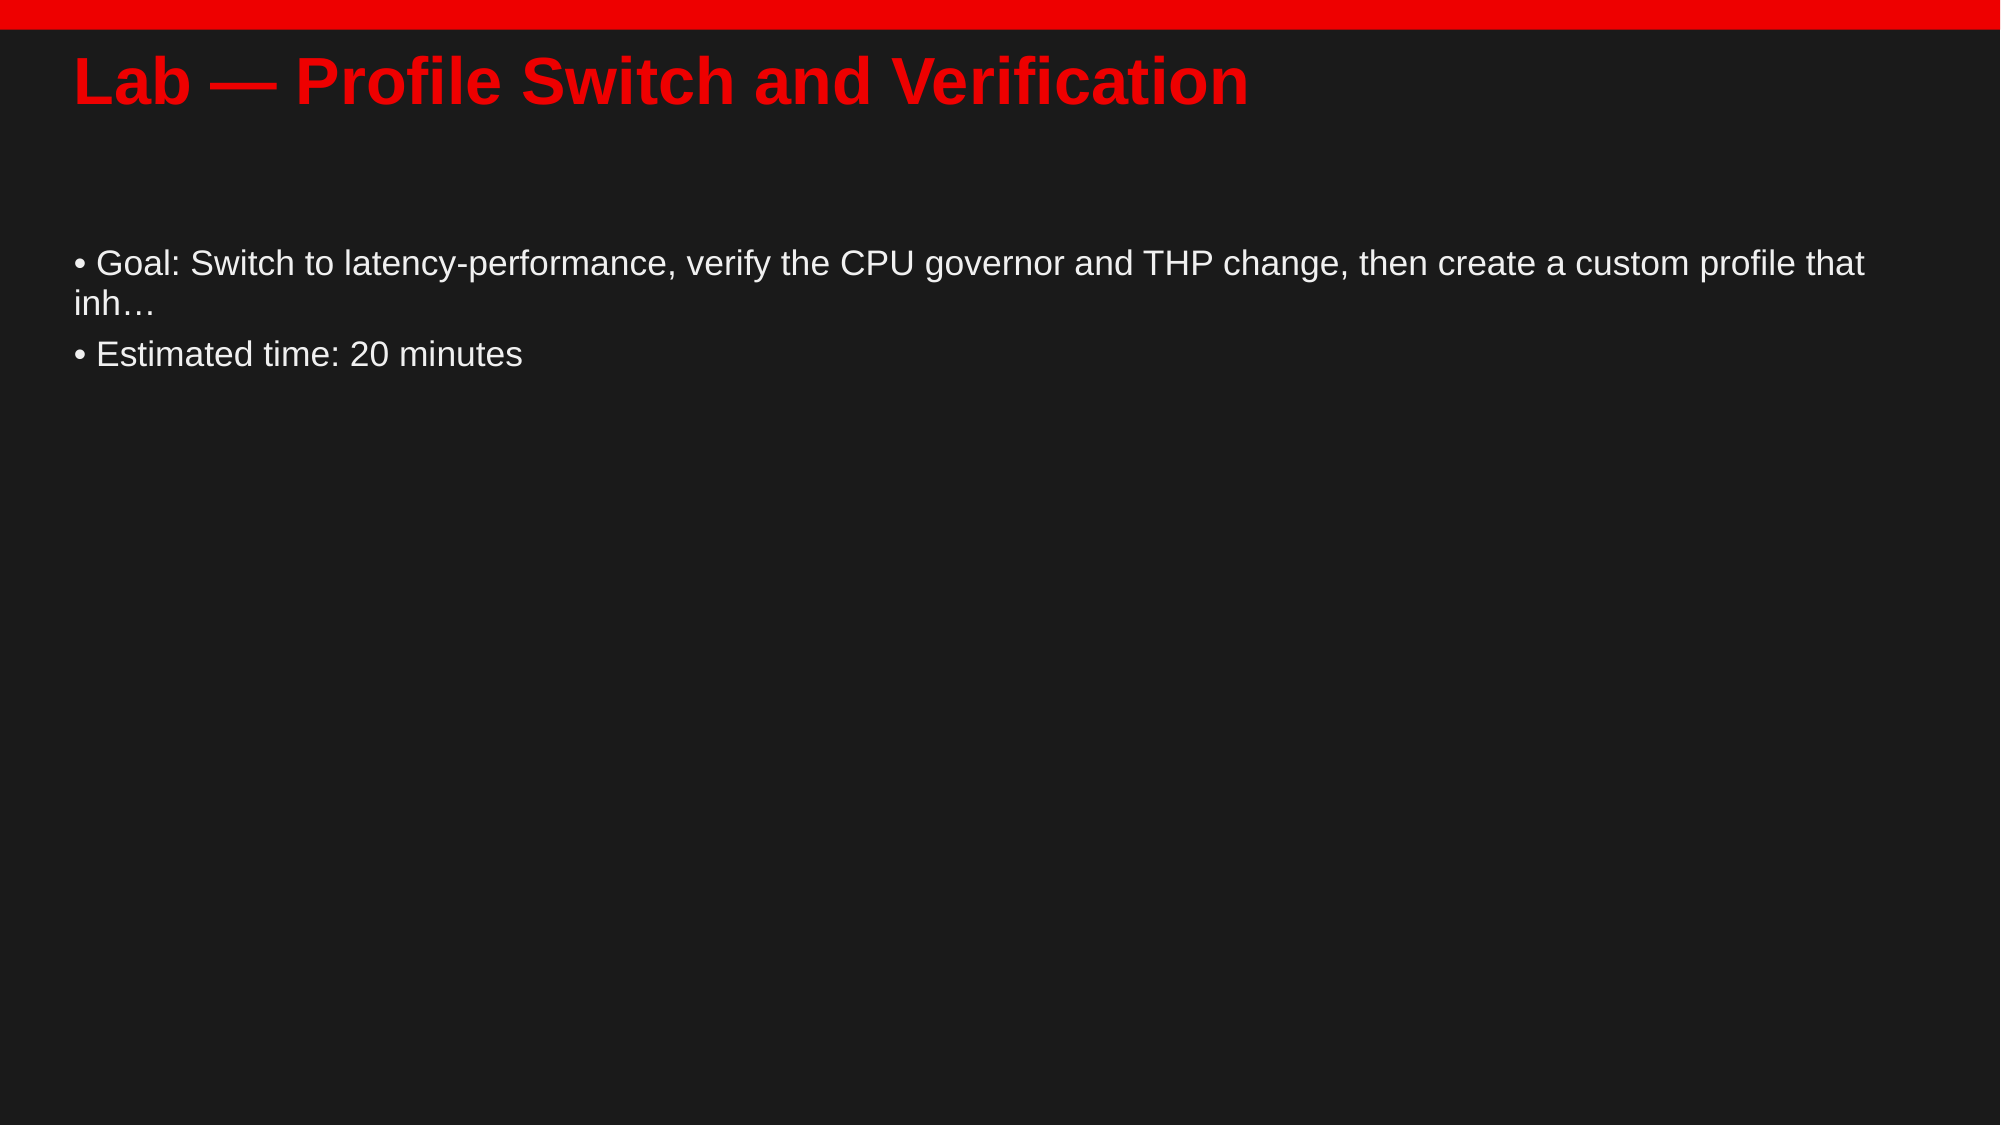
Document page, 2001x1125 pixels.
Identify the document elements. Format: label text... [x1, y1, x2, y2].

text_box [0, 0, 2001, 30]
text_box Lab — Profile Switch and Verification [59, 36, 1942, 208]
text_box • Goal: Switch to latency-performance, verify the CPU governor and THP change, then create a custom profile that inh… • Estimated time: 20 minutes [59, 236, 1942, 1037]
